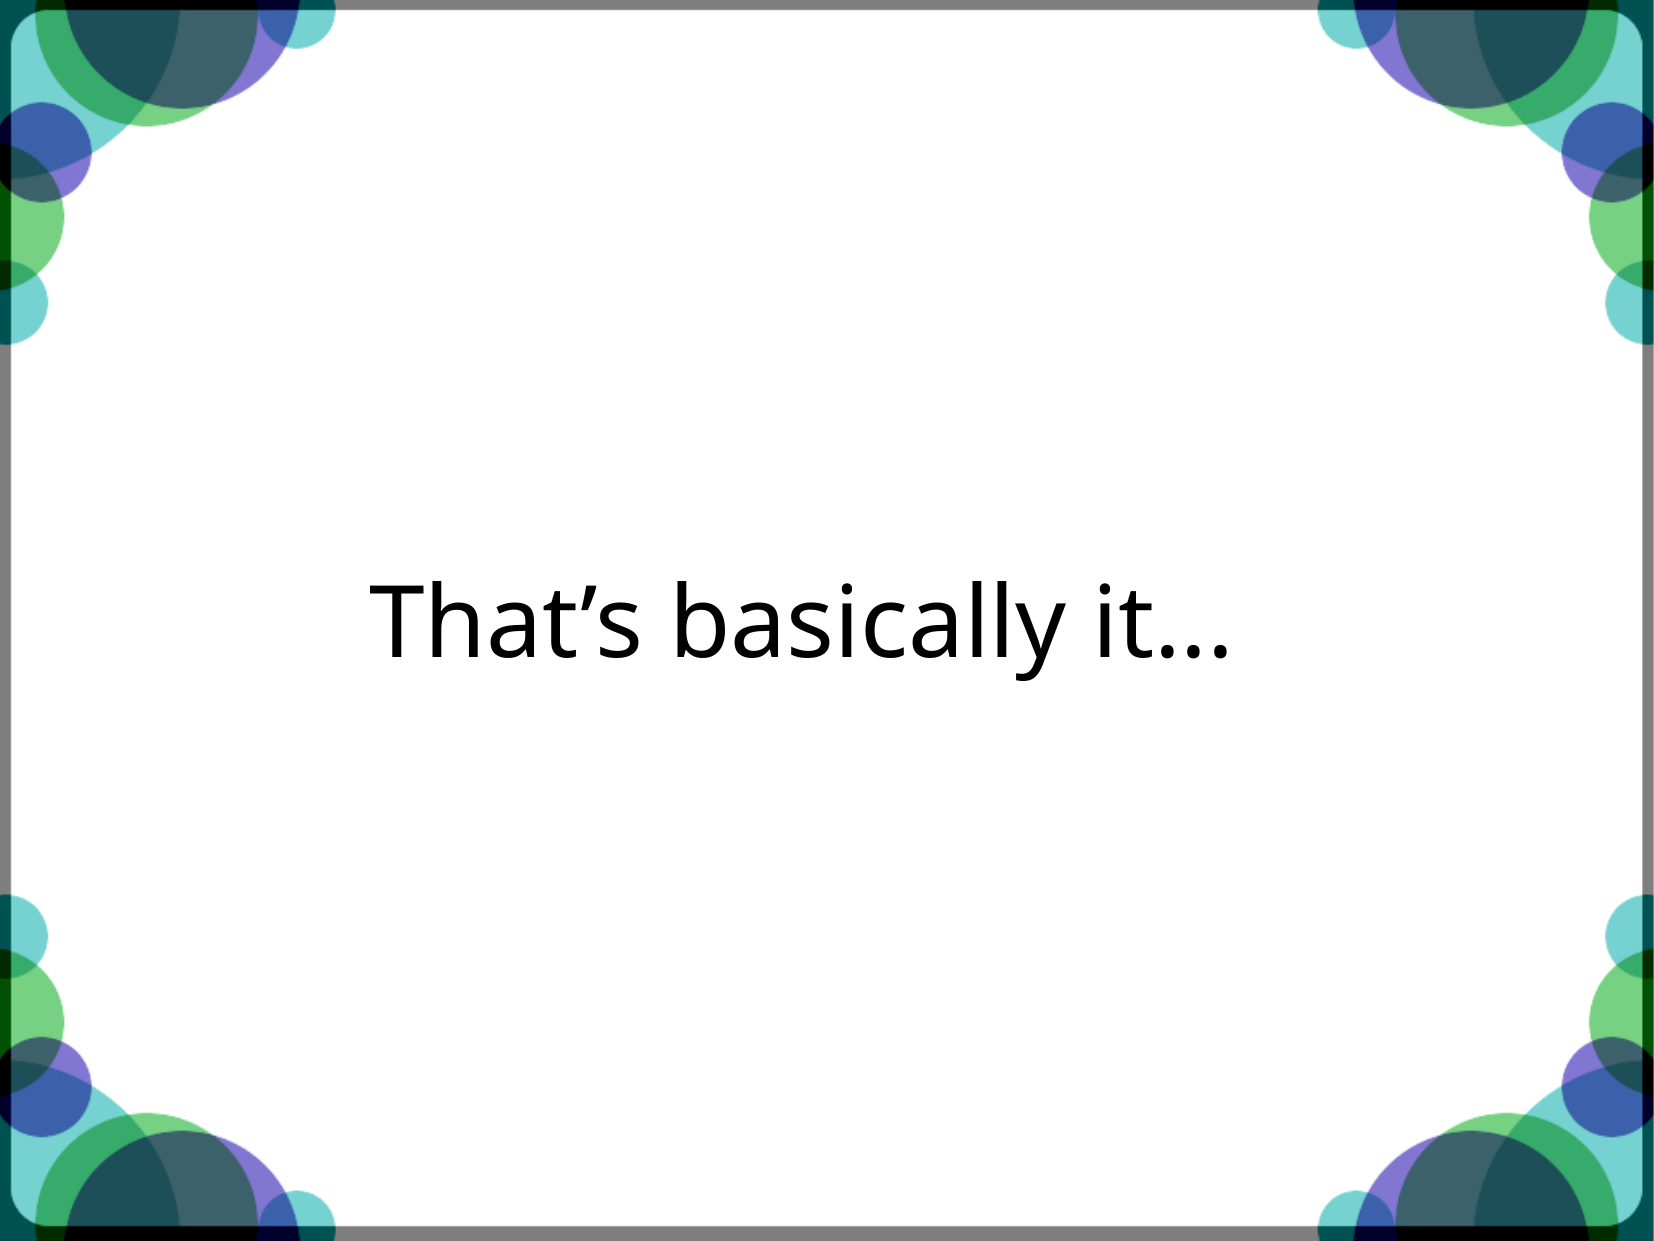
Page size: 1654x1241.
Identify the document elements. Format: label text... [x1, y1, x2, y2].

picture [0, 0, 1654, 1241]
title That’s basically it... [58, 450, 1547, 788]
